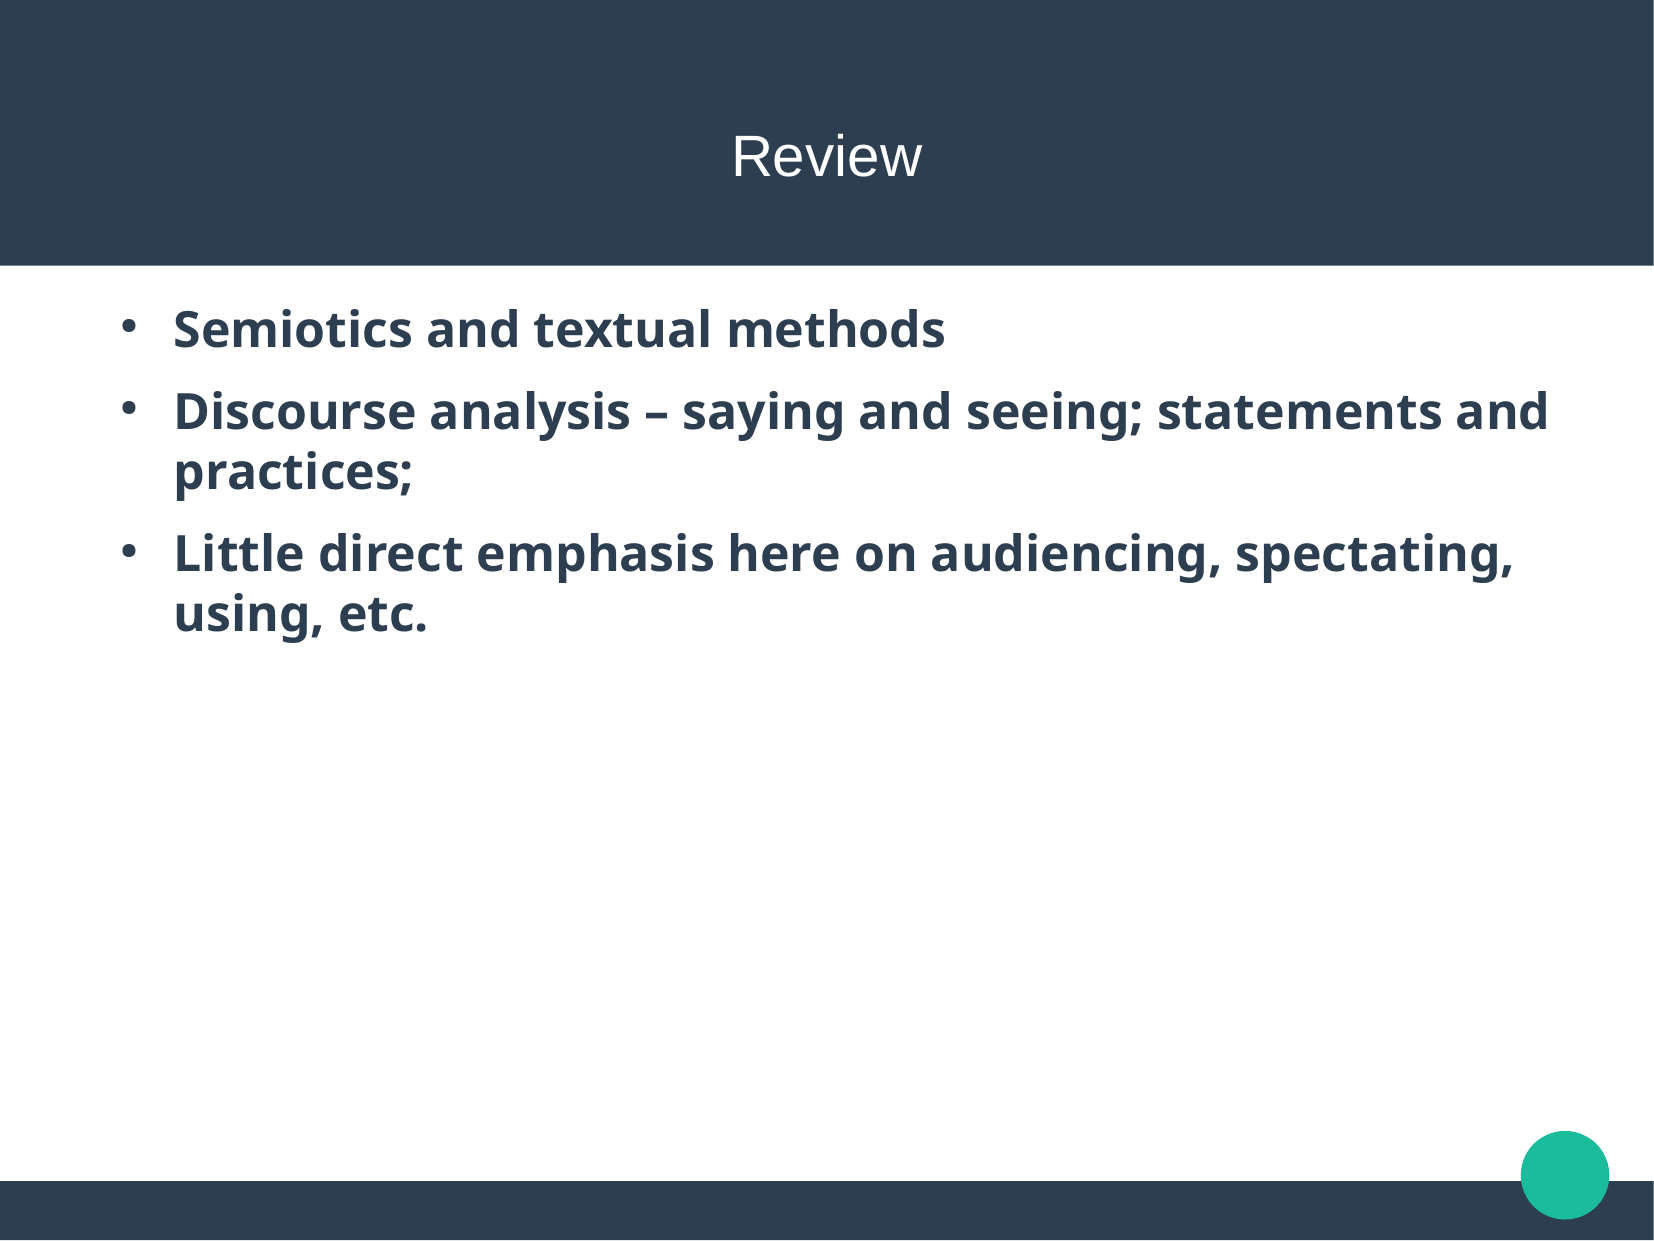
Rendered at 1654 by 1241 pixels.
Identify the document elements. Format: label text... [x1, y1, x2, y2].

title Review [82, 49, 1571, 257]
list Semiotics and textual methods Discourse analysis – saying and seeing; statements and practices; Little direct emphasis here on audiencing, spectating, using, etc. [82, 290, 1571, 1010]
